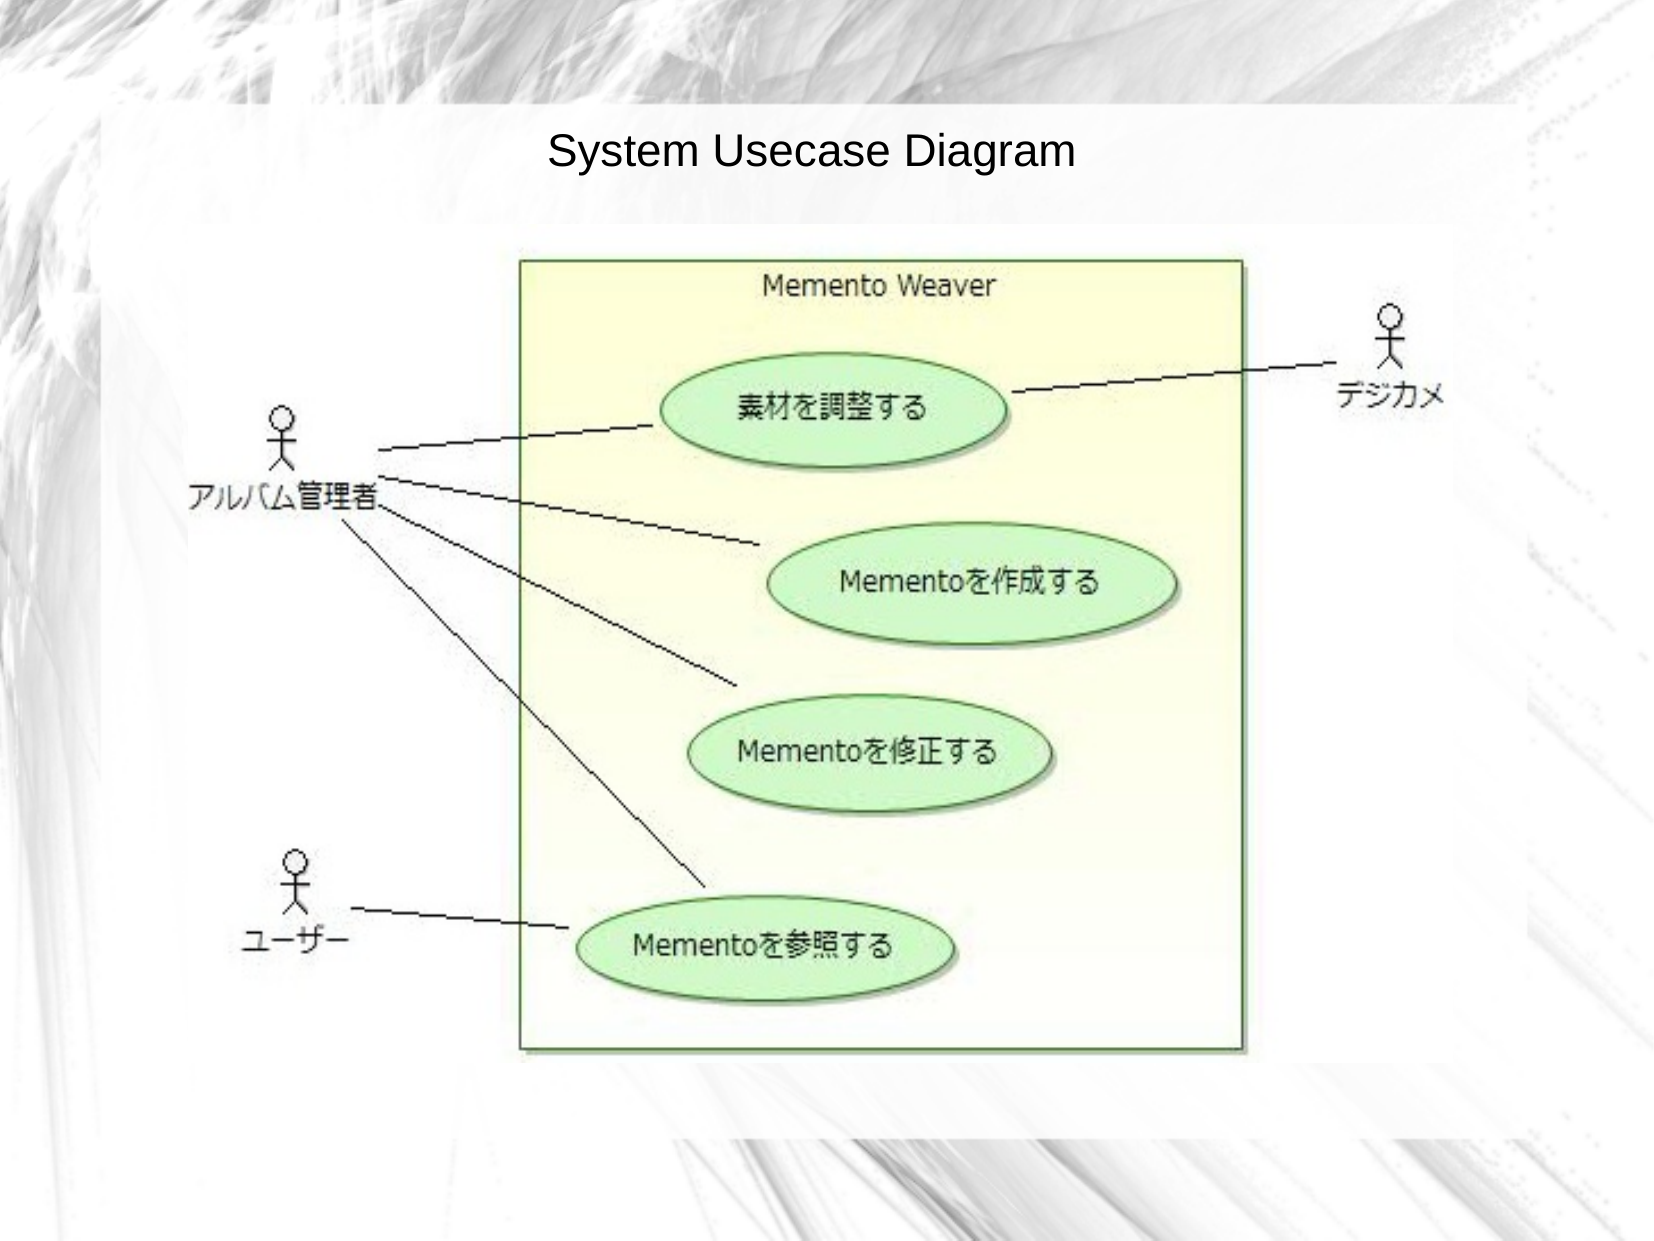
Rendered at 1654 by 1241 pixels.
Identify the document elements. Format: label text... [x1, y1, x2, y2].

picture [0, 0, 1654, 1241]
title System Usecase Diagram [118, 112, 1506, 189]
